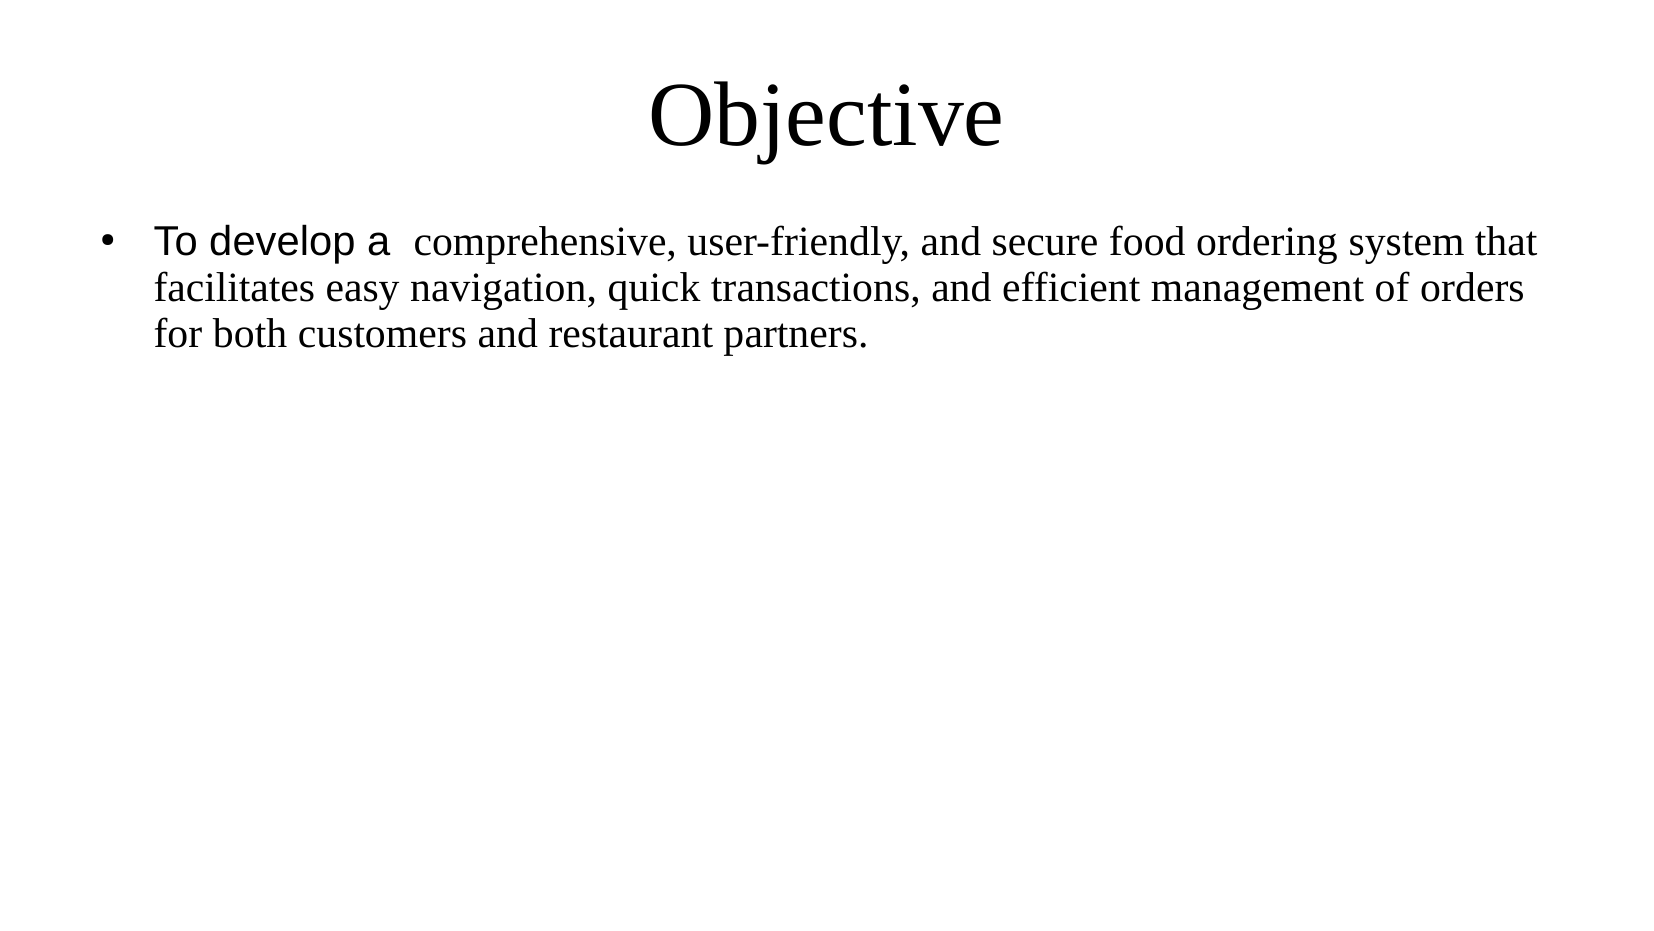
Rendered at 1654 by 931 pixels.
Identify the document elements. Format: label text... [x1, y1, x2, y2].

list To develop a comprehensive, user-friendly, and secure food ordering system that facilitates easy navigation, quick transactions, and efficient management of orders for both customers and restaurant partners. [82, 217, 1571, 758]
title Objective [82, 37, 1571, 193]
